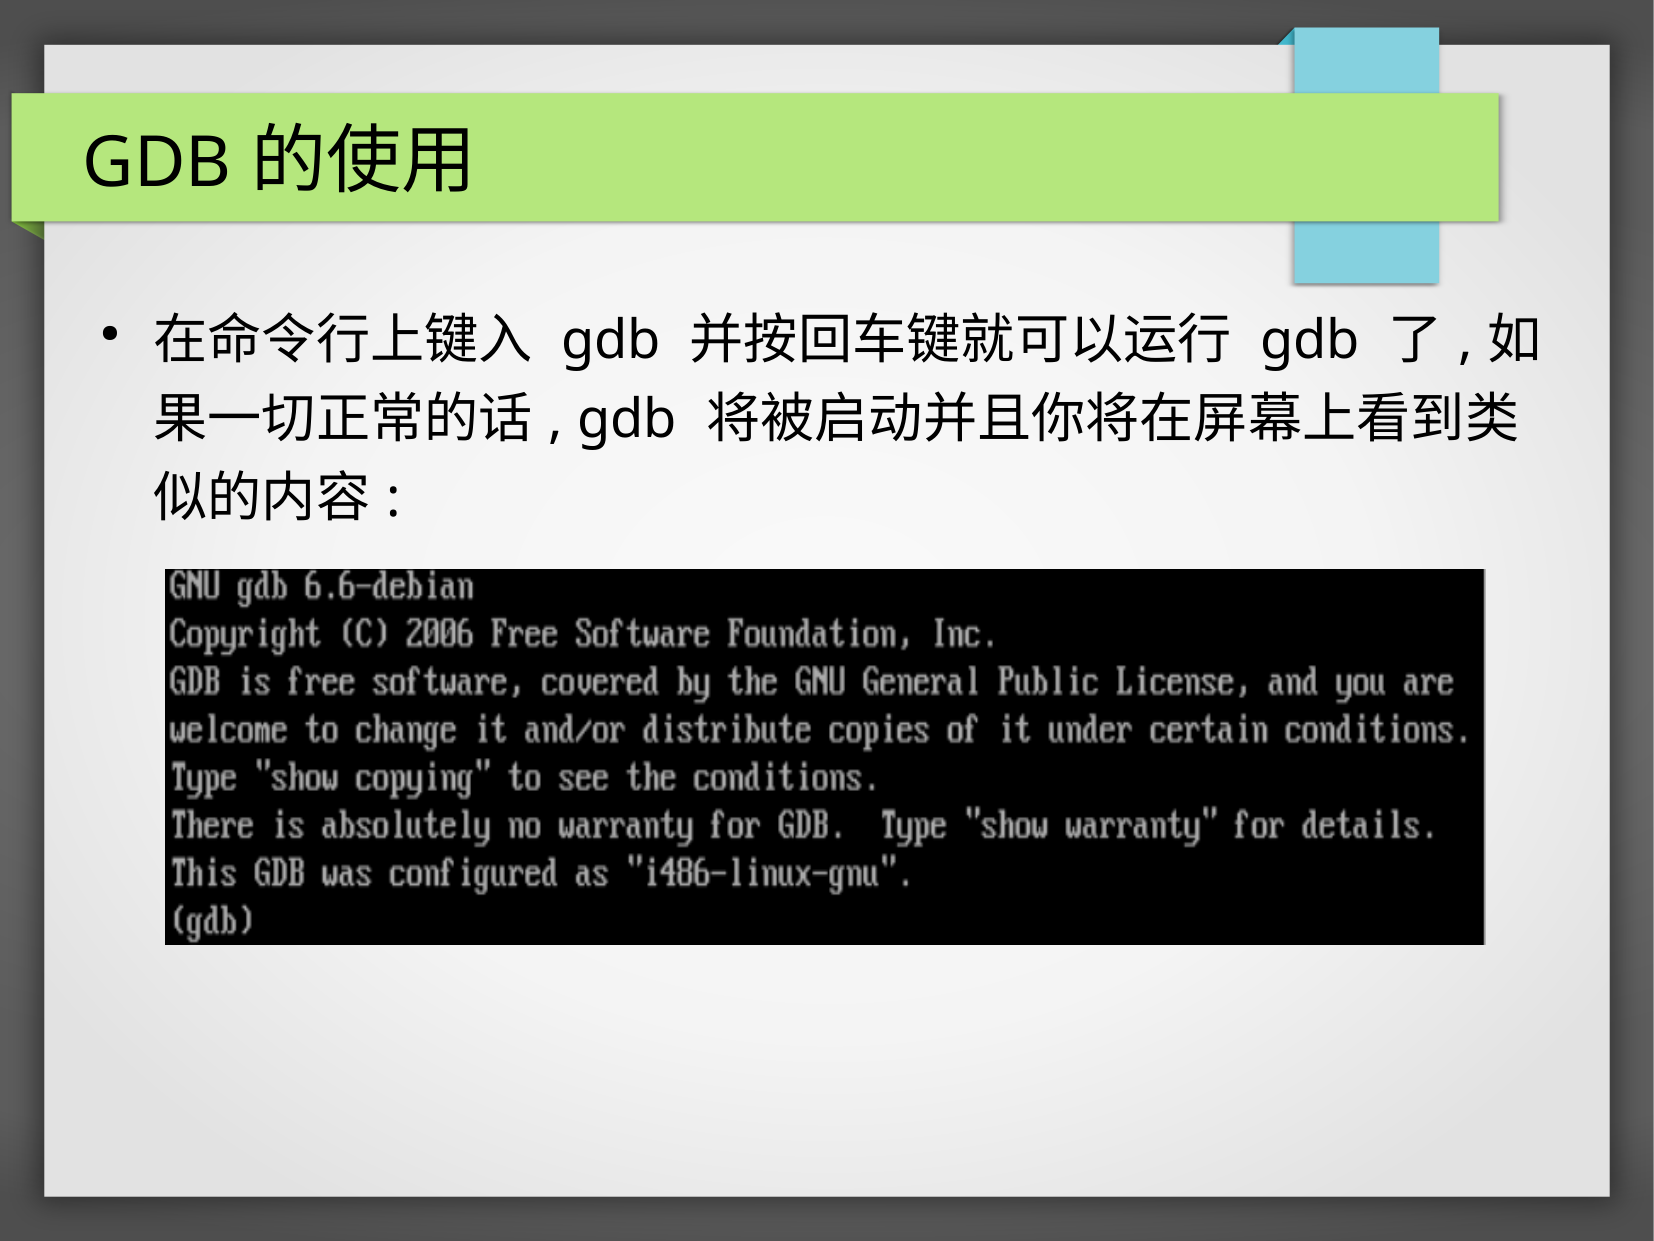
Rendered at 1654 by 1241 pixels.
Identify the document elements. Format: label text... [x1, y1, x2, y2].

picture [0, 0, 1654, 1241]
list 在命令行上键入 gdb 并按回车键就可以运行 gdb 了,如果一切正常的话, gdb 将被启动并且你将在屏幕上看到类似的内容: [82, 295, 1571, 1015]
title GDB的使用 [82, 94, 1264, 213]
